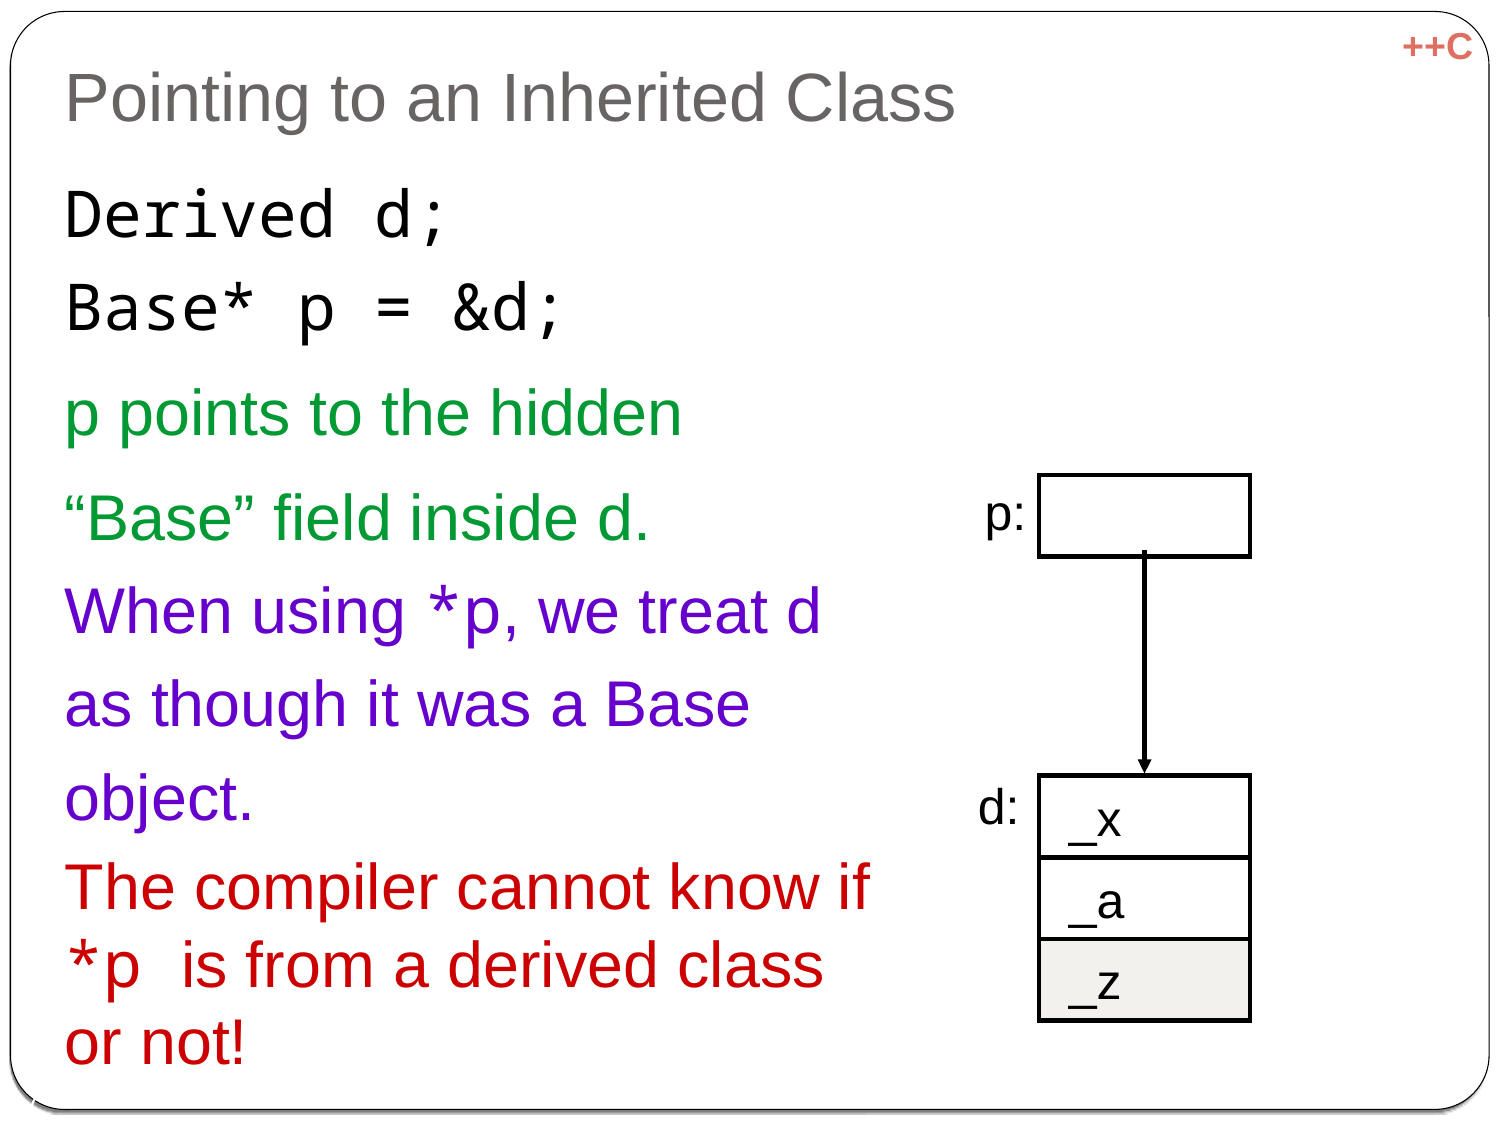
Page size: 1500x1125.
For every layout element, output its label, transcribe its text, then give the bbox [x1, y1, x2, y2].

text_box _z [1039, 939, 1250, 1021]
list Derived d; Base* p = &d; p points to the hidden “Base” field inside d. When using *p, we treat d as though it was a Base object. The compiler cannot know if *p is from a derived class or not! [50, 149, 888, 1088]
text_box _x [1050, 775, 1250, 857]
text_box p: [954, 457, 1057, 563]
text_box d: [947, 752, 1050, 858]
slide_number <number> [0, 1074, 50, 1125]
title Pointing to an Inherited Class [50, 45, 1450, 150]
text_box _a [1039, 857, 1250, 939]
